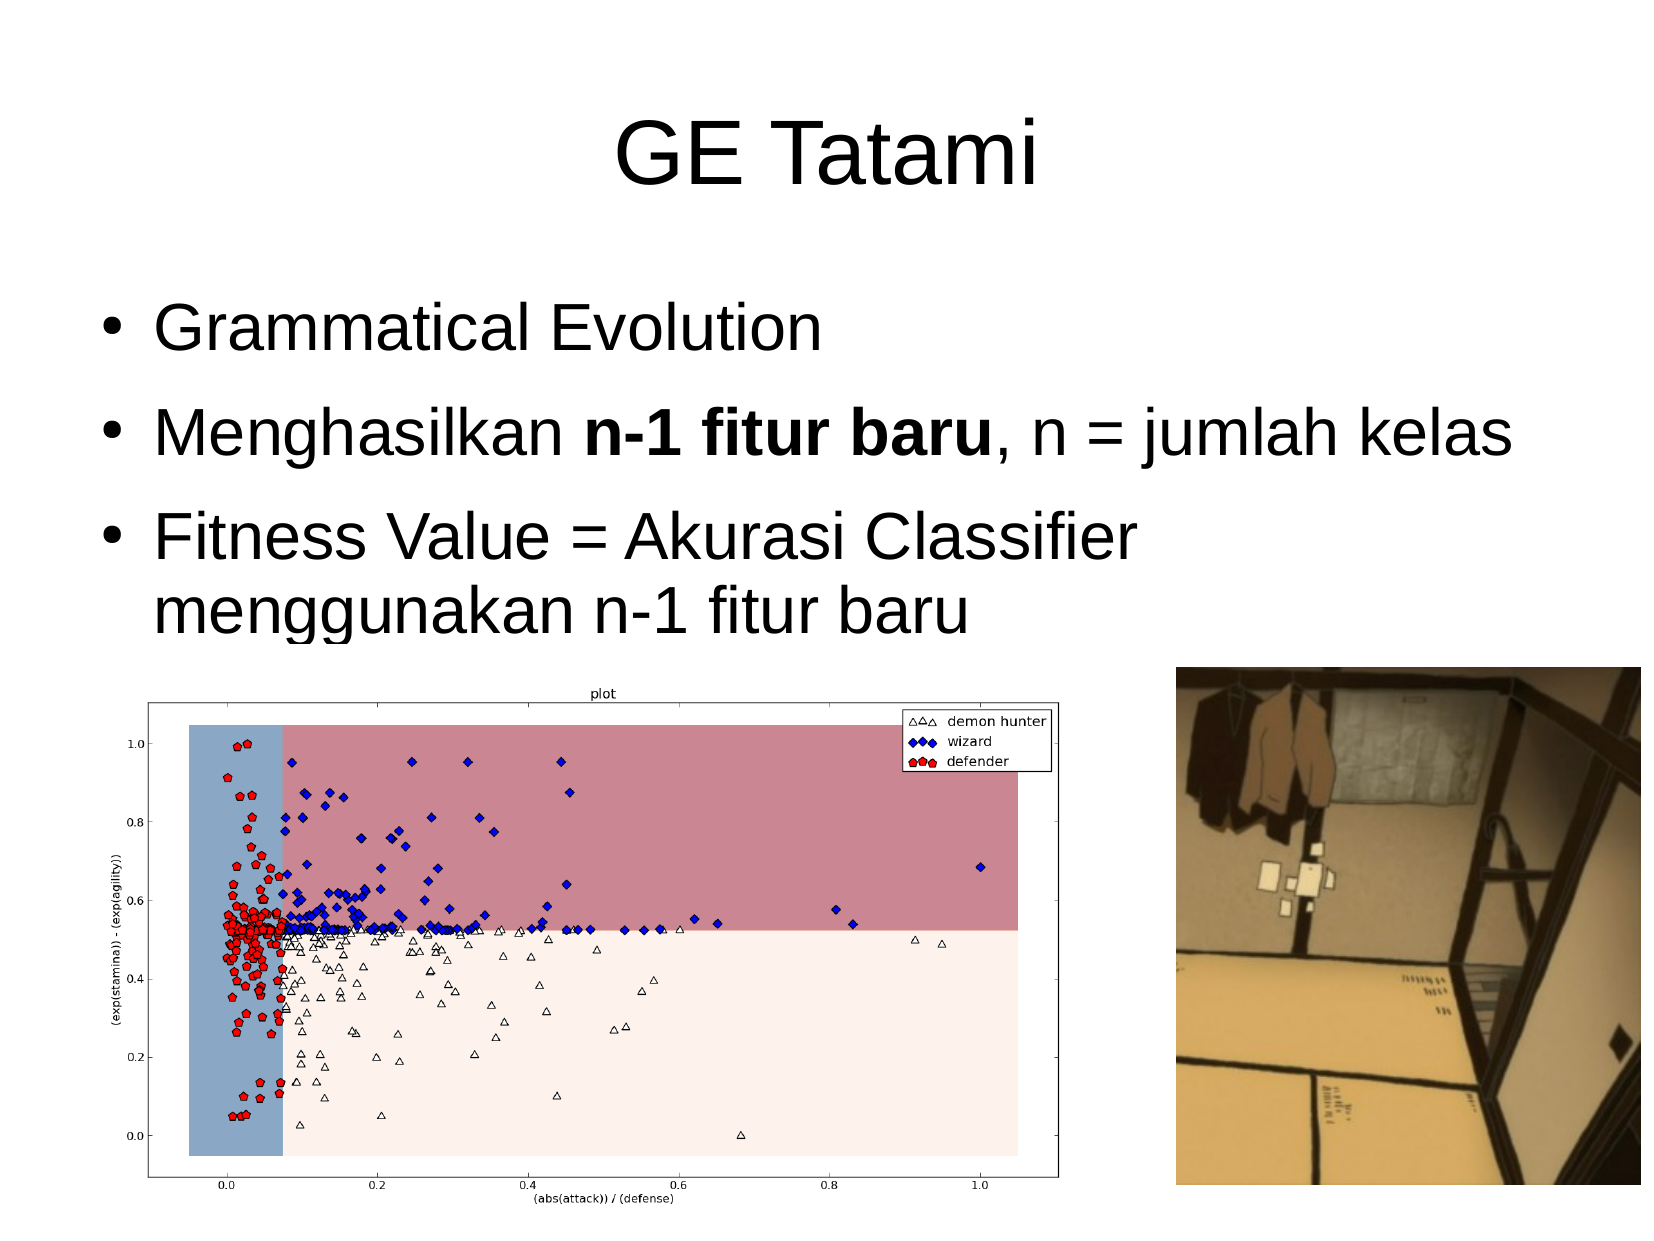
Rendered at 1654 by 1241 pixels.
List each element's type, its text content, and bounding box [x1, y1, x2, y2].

title GE Tatami [82, 49, 1571, 257]
list Grammatical Evolution Menghasilkan n-1 fitur baru, n = jumlah kelas Fitness Value = Akurasi Classifier menggunakan n-1 fitur baru [82, 290, 1571, 667]
picture [1, 644, 1641, 1236]
